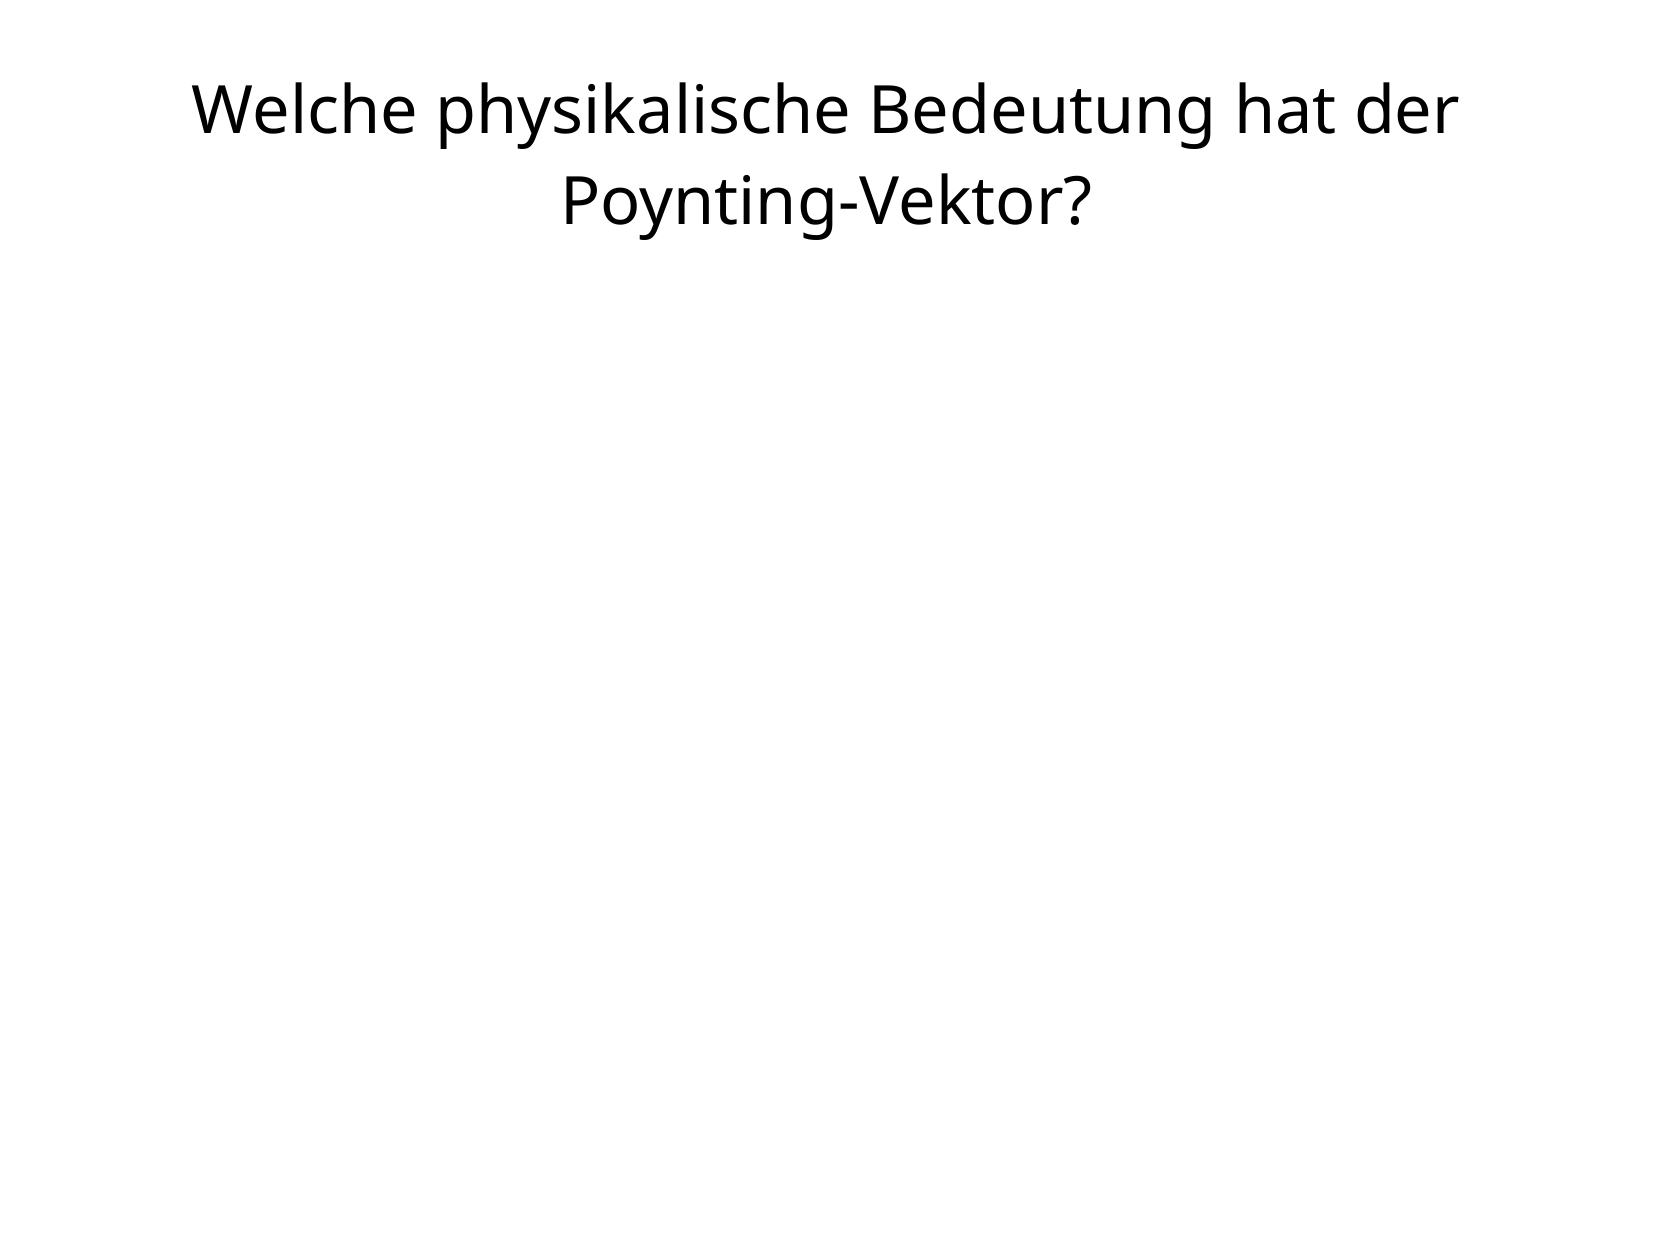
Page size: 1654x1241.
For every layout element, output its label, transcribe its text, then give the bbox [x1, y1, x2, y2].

title Welche physikalische Bedeutung hat der Poynting-Vektor? [82, 49, 1571, 257]
